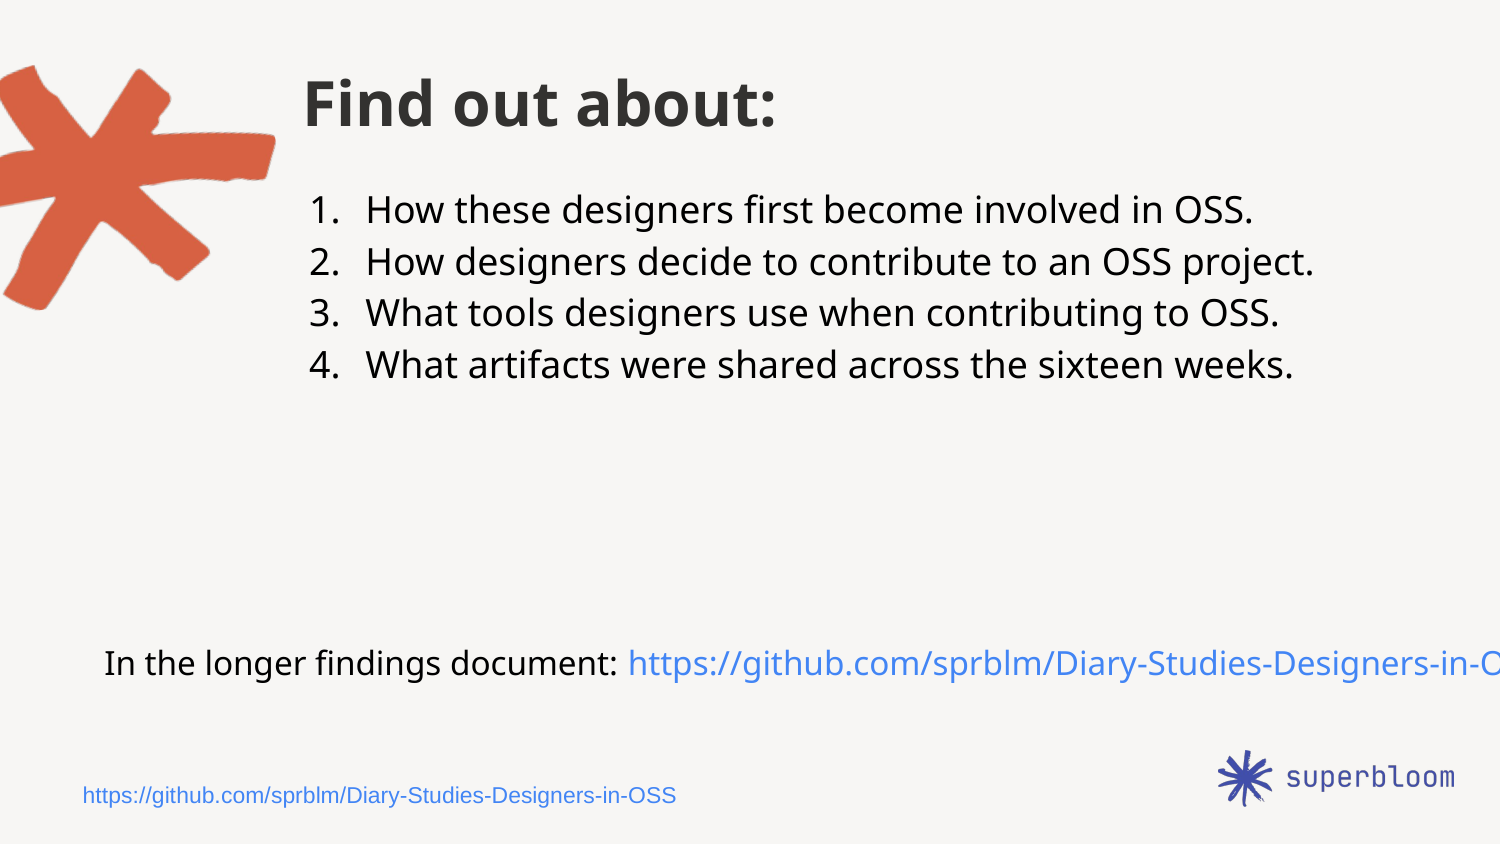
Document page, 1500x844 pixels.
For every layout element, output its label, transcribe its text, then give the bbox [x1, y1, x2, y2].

text_box Find out about: [287, 48, 1141, 154]
text_box How these designers first become involved in OSS. How designers decide to contribute to an OSS project. What tools designers use when contributing to OSS. What artifacts were shared across the sixteen weeks. [275, 163, 1475, 401]
text_box In the longer findings document: https://github.com/sprblm/Diary-Studies-Designers-in-OSS [89, 621, 1500, 698]
picture [0, 28, 279, 316]
text_box https://github.com/sprblm/Diary-Studies-Designers-in-OSS [67, 765, 786, 824]
picture [1218, 750, 1454, 807]
